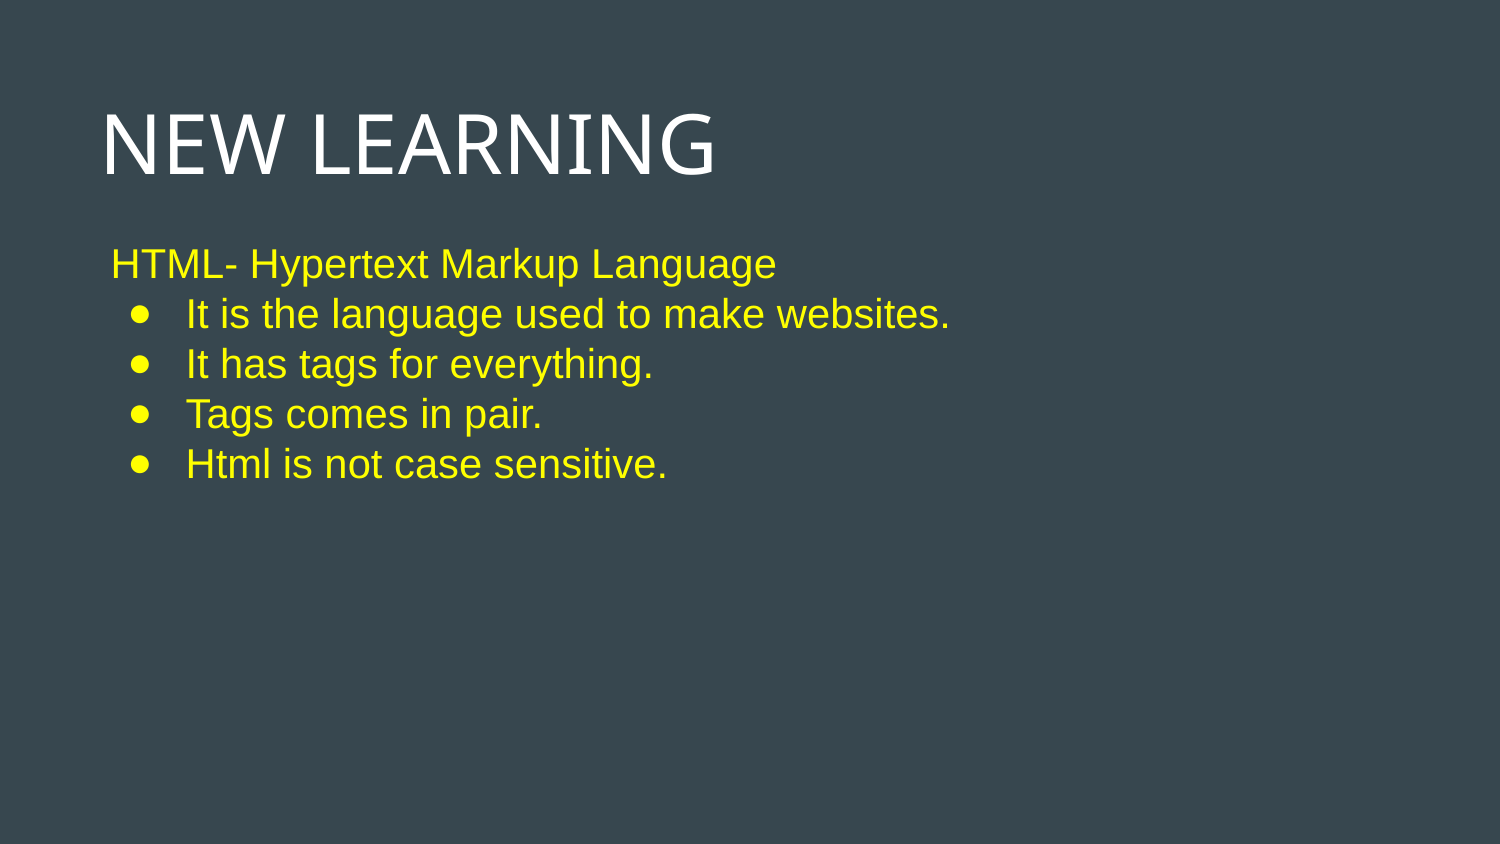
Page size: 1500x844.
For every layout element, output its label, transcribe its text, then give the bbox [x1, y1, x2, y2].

text_box HTML- Hypertext Markup Language It is the language used to make websites. It has tags for everything. Tags comes in pair. Html is not case sensitive. [95, 221, 1416, 502]
text_box NEW LEARNING [84, 76, 1318, 207]
